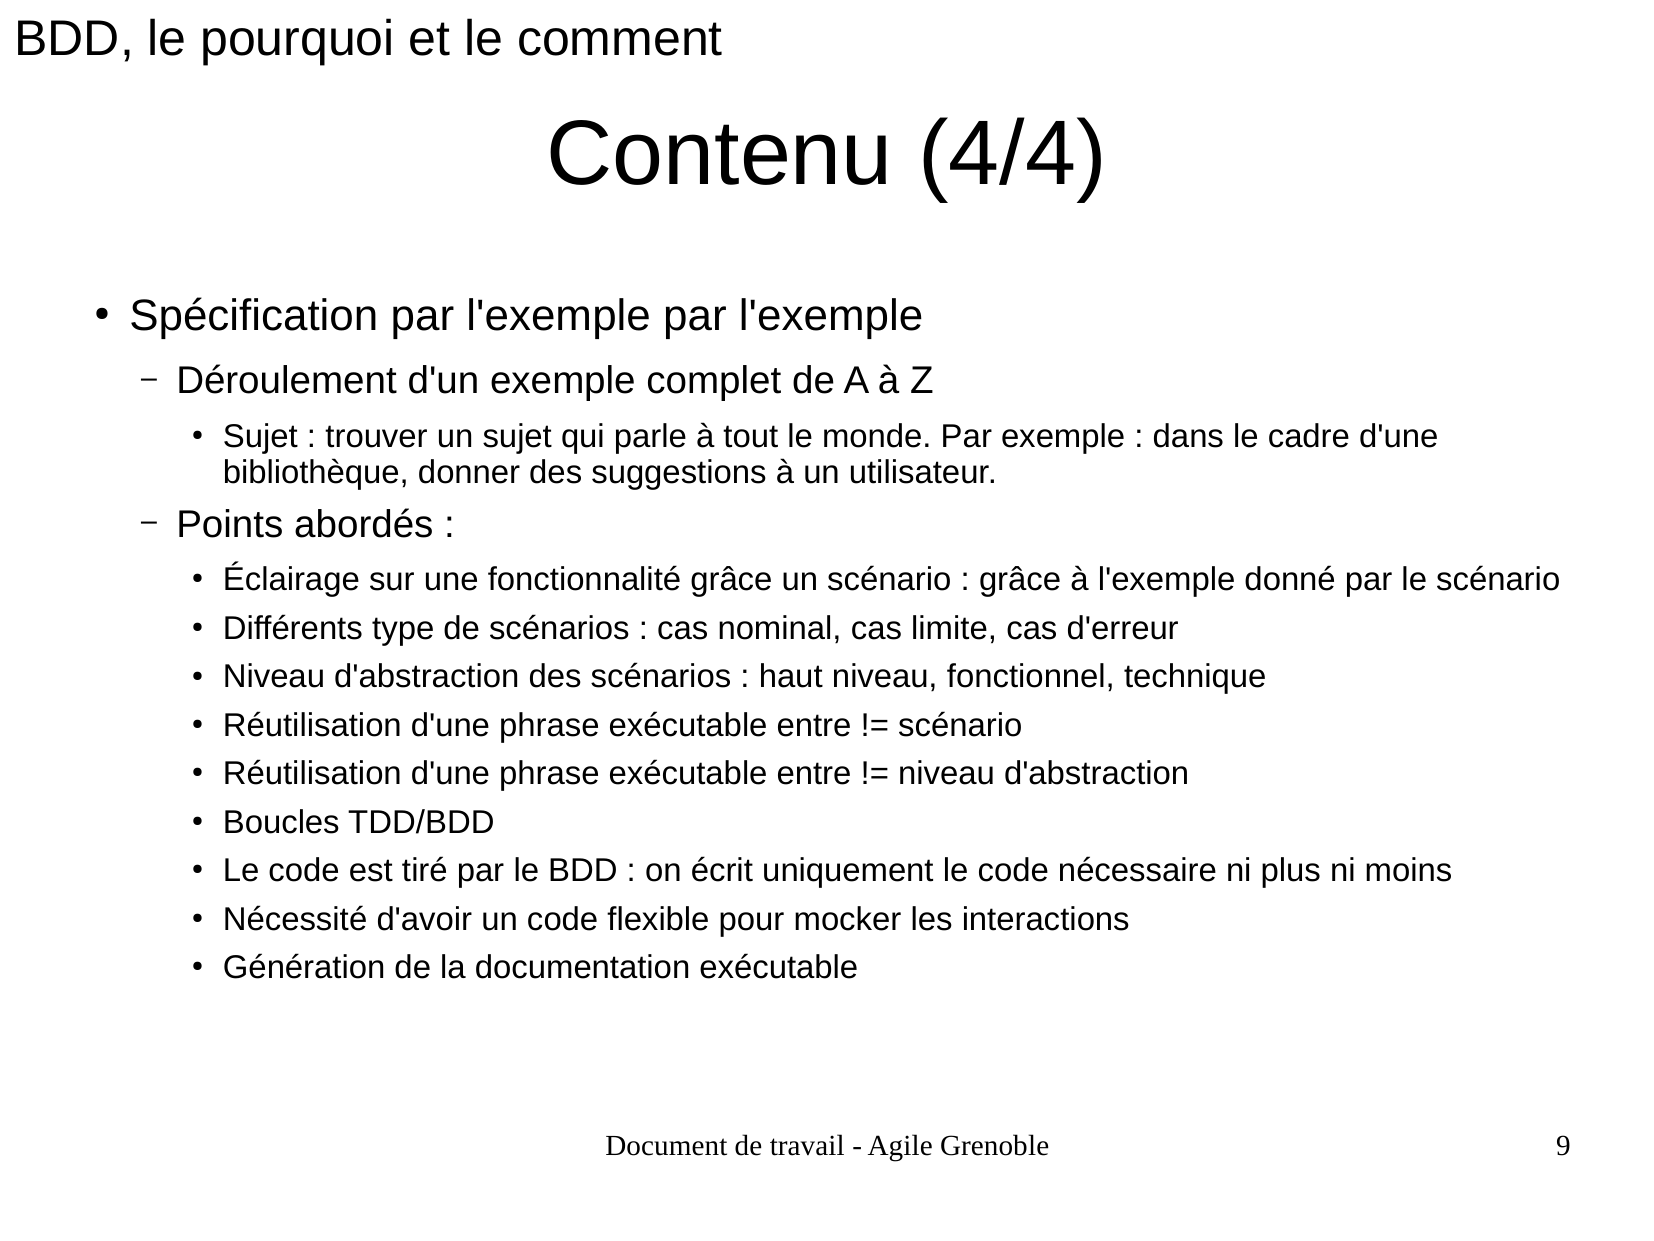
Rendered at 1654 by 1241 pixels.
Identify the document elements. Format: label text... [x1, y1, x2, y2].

text_box BDD, le pourquoi et le comment [0, 3, 739, 74]
list Spécification par l'exemple par l'exemple Déroulement d'un exemple complet de A à Z Sujet : trouver un sujet qui parle à tout le monde. Par exemple : dans le cadre d'une bibliothèque, donner des suggestions à un utilisateur. Points abordés : Éclairage sur une fonctionnalité grâce un scénario : grâce à l'exemple donné par le scénario Différents type de scénarios : cas nominal, cas limite, cas d'erreur Niveau d'abstraction des scénarios : haut niveau, fonctionnel, technique Réutilisation d'une phrase exécutable entre != scénario Réutilisation d'une phrase exécutable entre != niveau d'abstraction Boucles TDD/BDD Le code est tiré par le BDD : on écrit uniquement le code nécessaire ni plus ni moins Nécessité d'avoir un code flexible pour mocker les interactions Génération de la documentation exécutable [82, 290, 1571, 1010]
title Contenu (4/4) [82, 49, 1571, 257]
